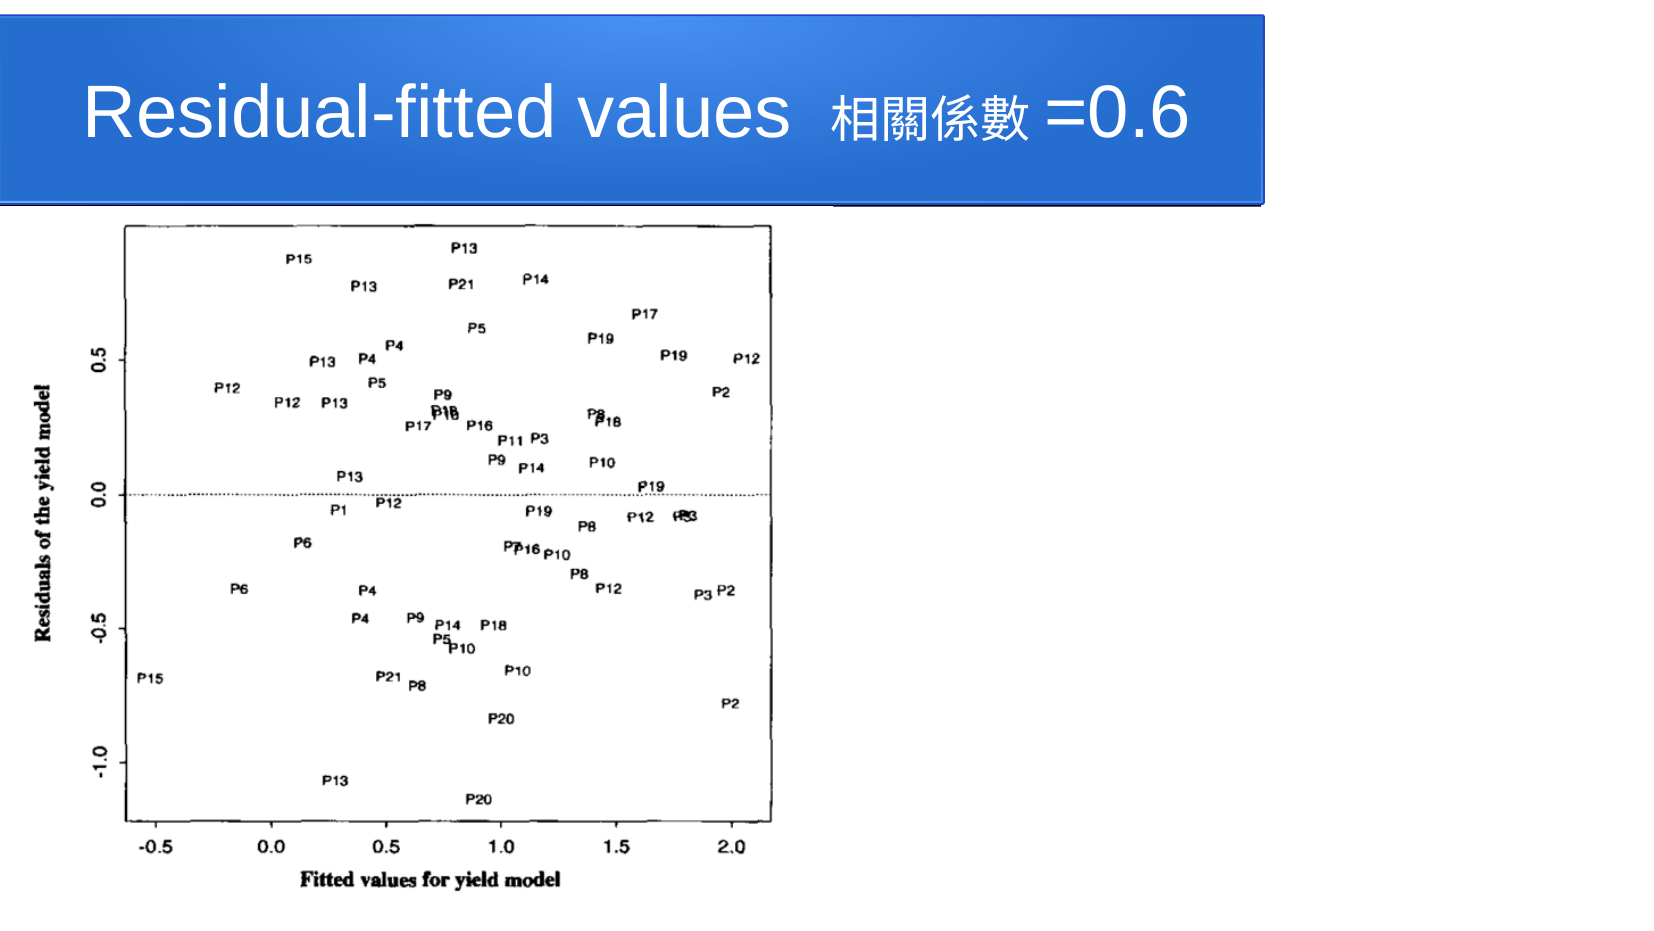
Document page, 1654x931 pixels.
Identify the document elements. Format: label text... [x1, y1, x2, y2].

title Residual-fitted values 相關係數=0.6 [82, 35, 1235, 189]
picture [0, 206, 833, 916]
